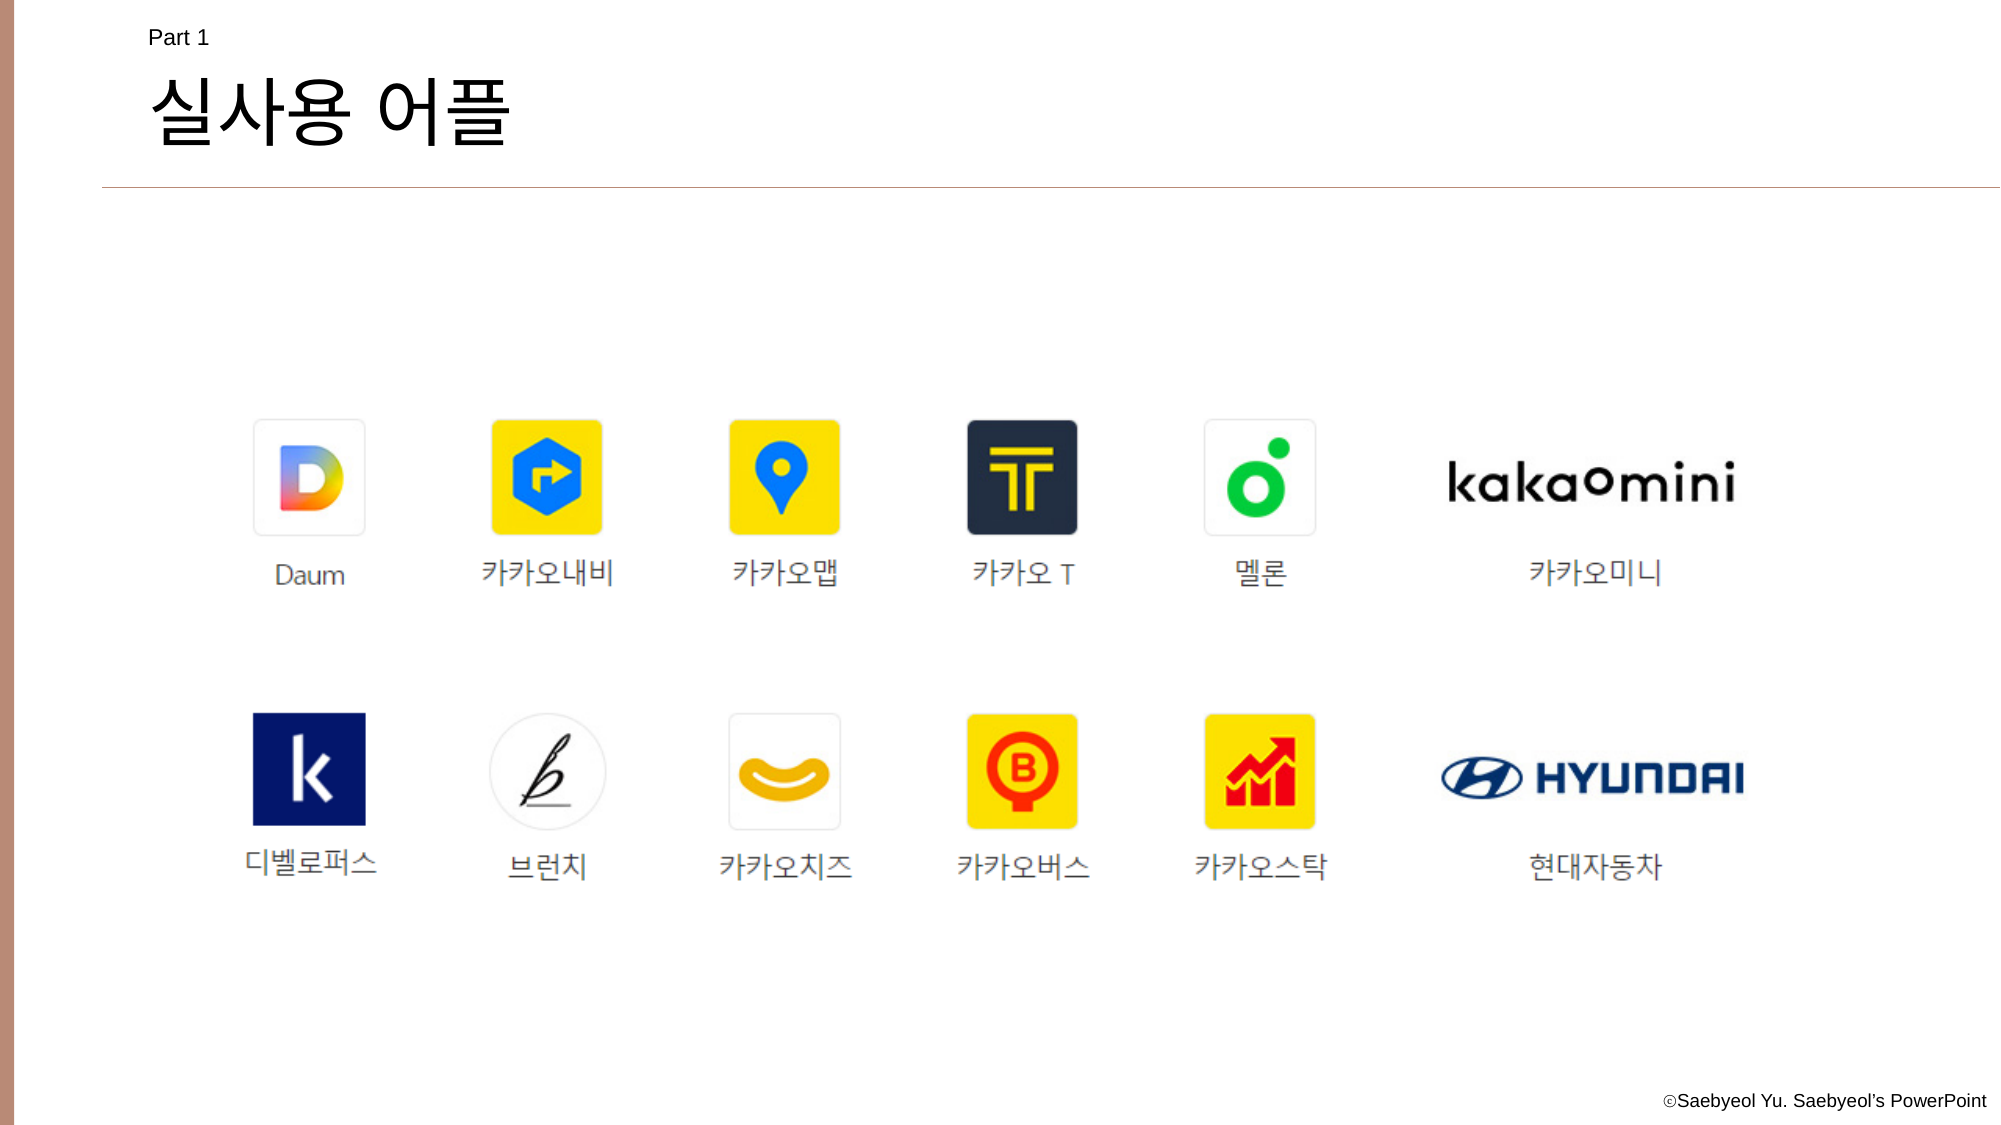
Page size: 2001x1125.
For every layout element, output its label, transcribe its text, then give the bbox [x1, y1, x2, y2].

picture [208, 394, 1792, 923]
text_box Part 1 [133, 15, 225, 58]
text_box 실사용 어플 [133, 57, 730, 163]
text_box [0, 0, 15, 1125]
